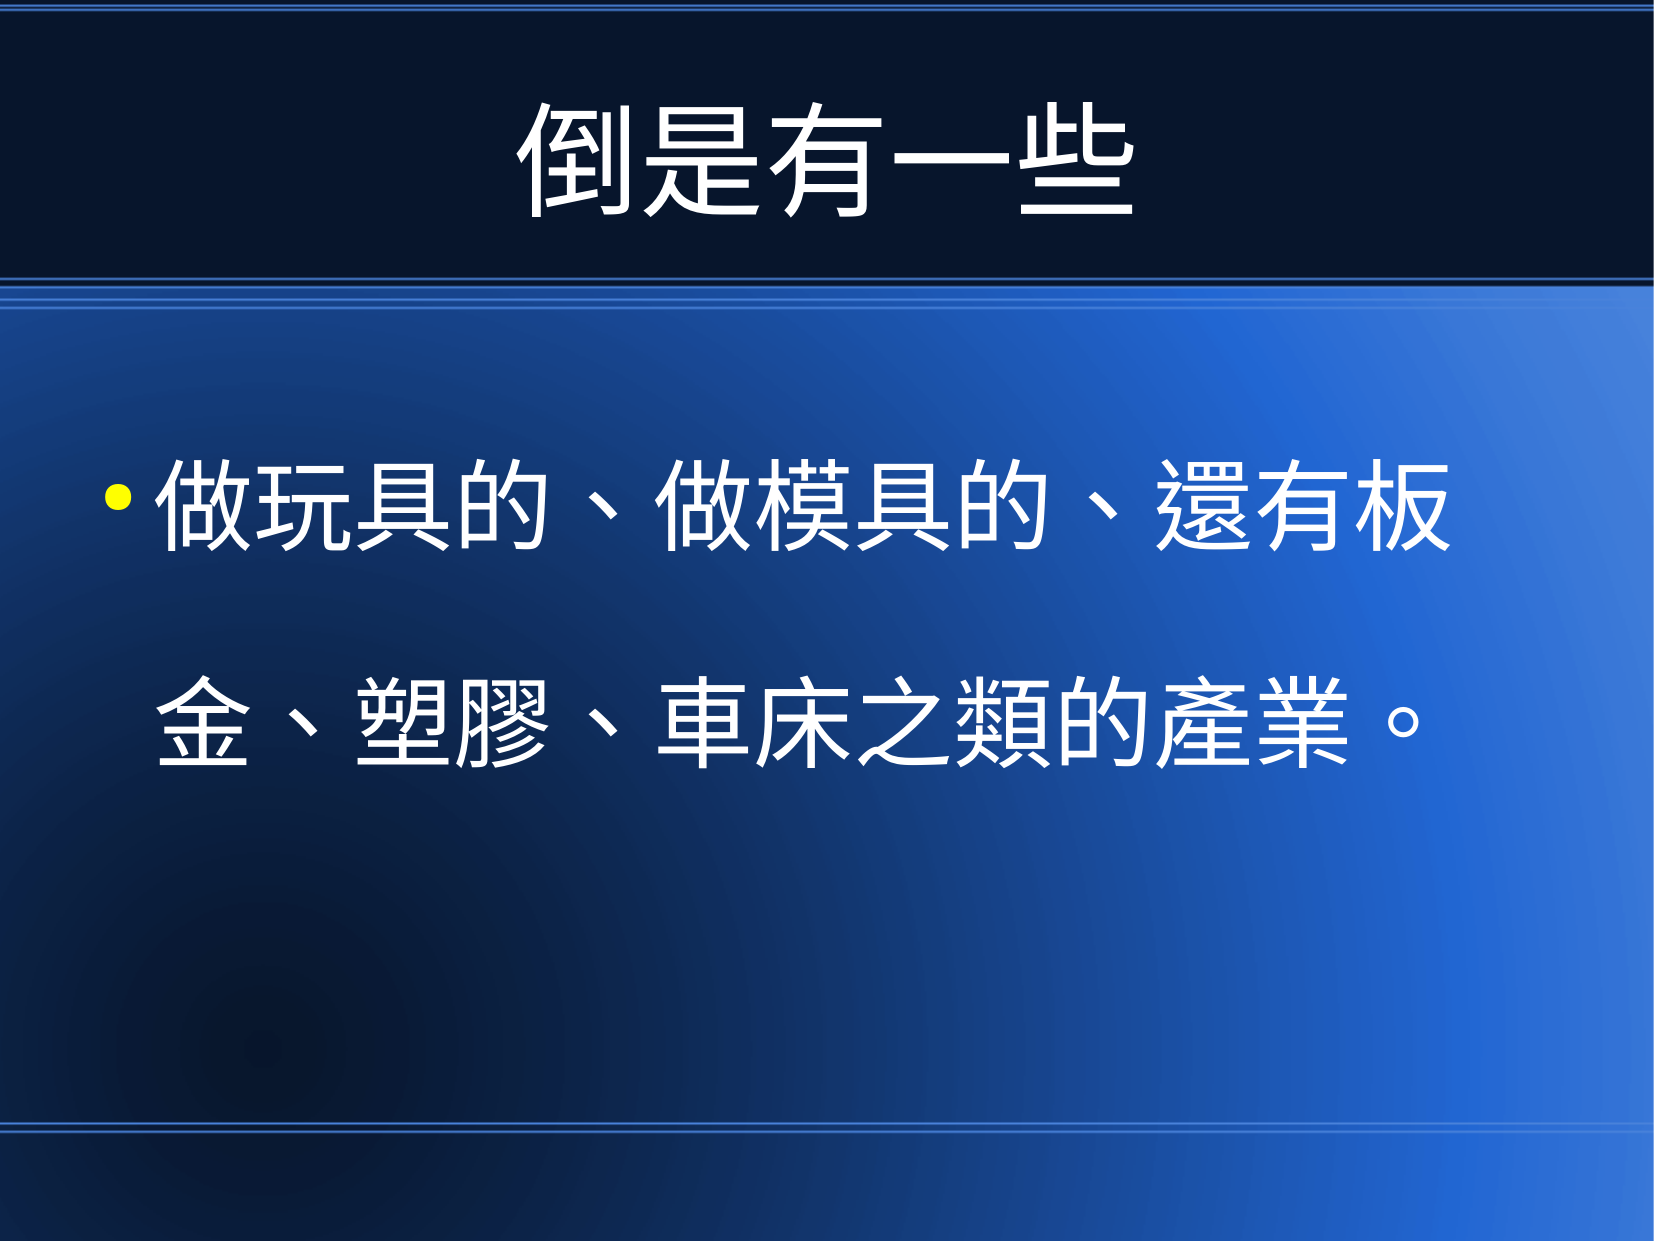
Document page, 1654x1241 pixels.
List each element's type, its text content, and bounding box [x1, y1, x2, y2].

list 做玩具的、做模具的、還有板金、塑膠、車床之類的產業。 [82, 355, 1571, 1241]
title 倒是有一些 [82, 49, 1571, 257]
picture [0, 0, 1654, 1241]
